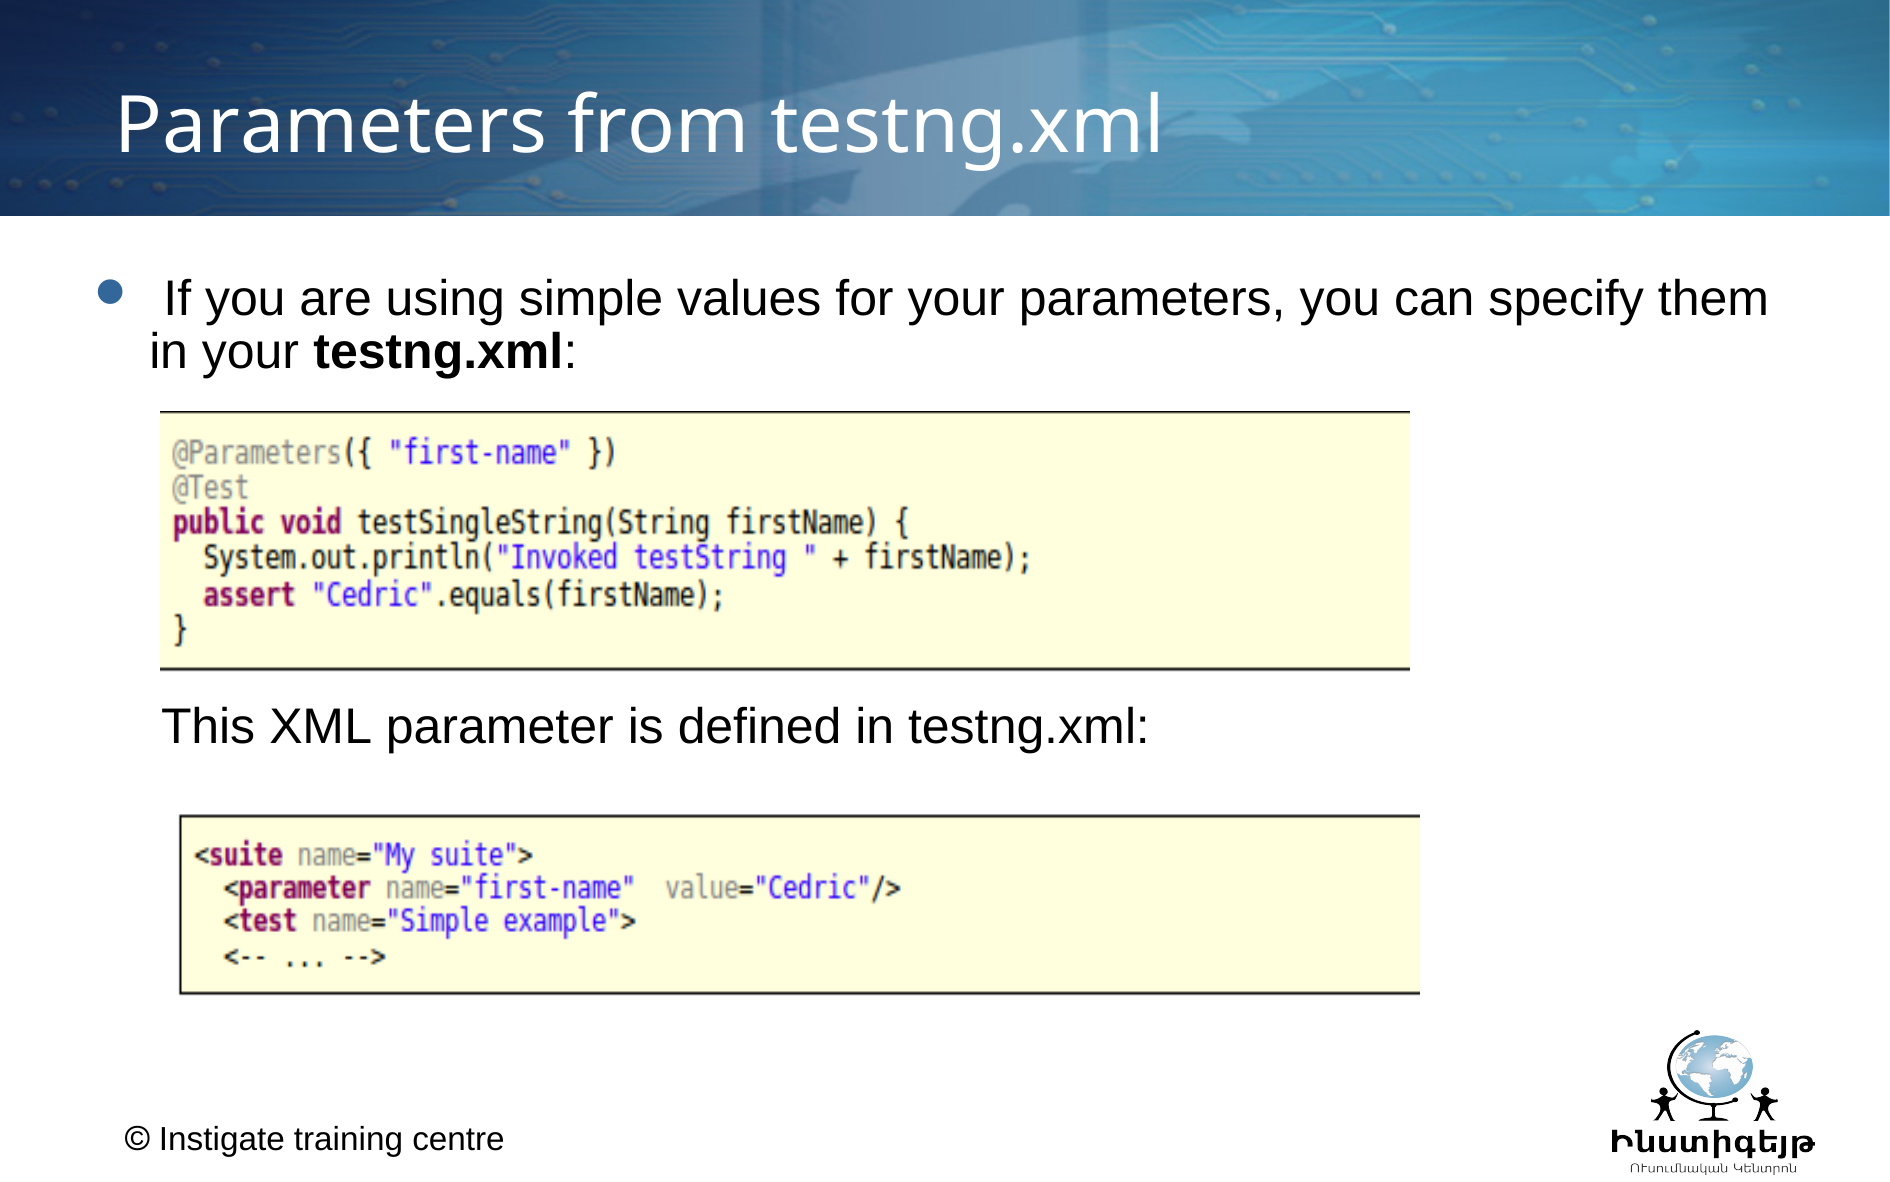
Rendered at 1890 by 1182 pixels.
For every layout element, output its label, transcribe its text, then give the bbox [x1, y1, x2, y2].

list If you are using simple values for your parameters, you can specify them in your testng.xml: [94, 275, 1794, 298]
title Parameters from testng.xml [94, 47, 1793, 51]
picture [0, 0, 1890, 216]
picture [161, 808, 1420, 1013]
picture [160, 411, 1410, 674]
picture [1612, 1030, 1815, 1175]
